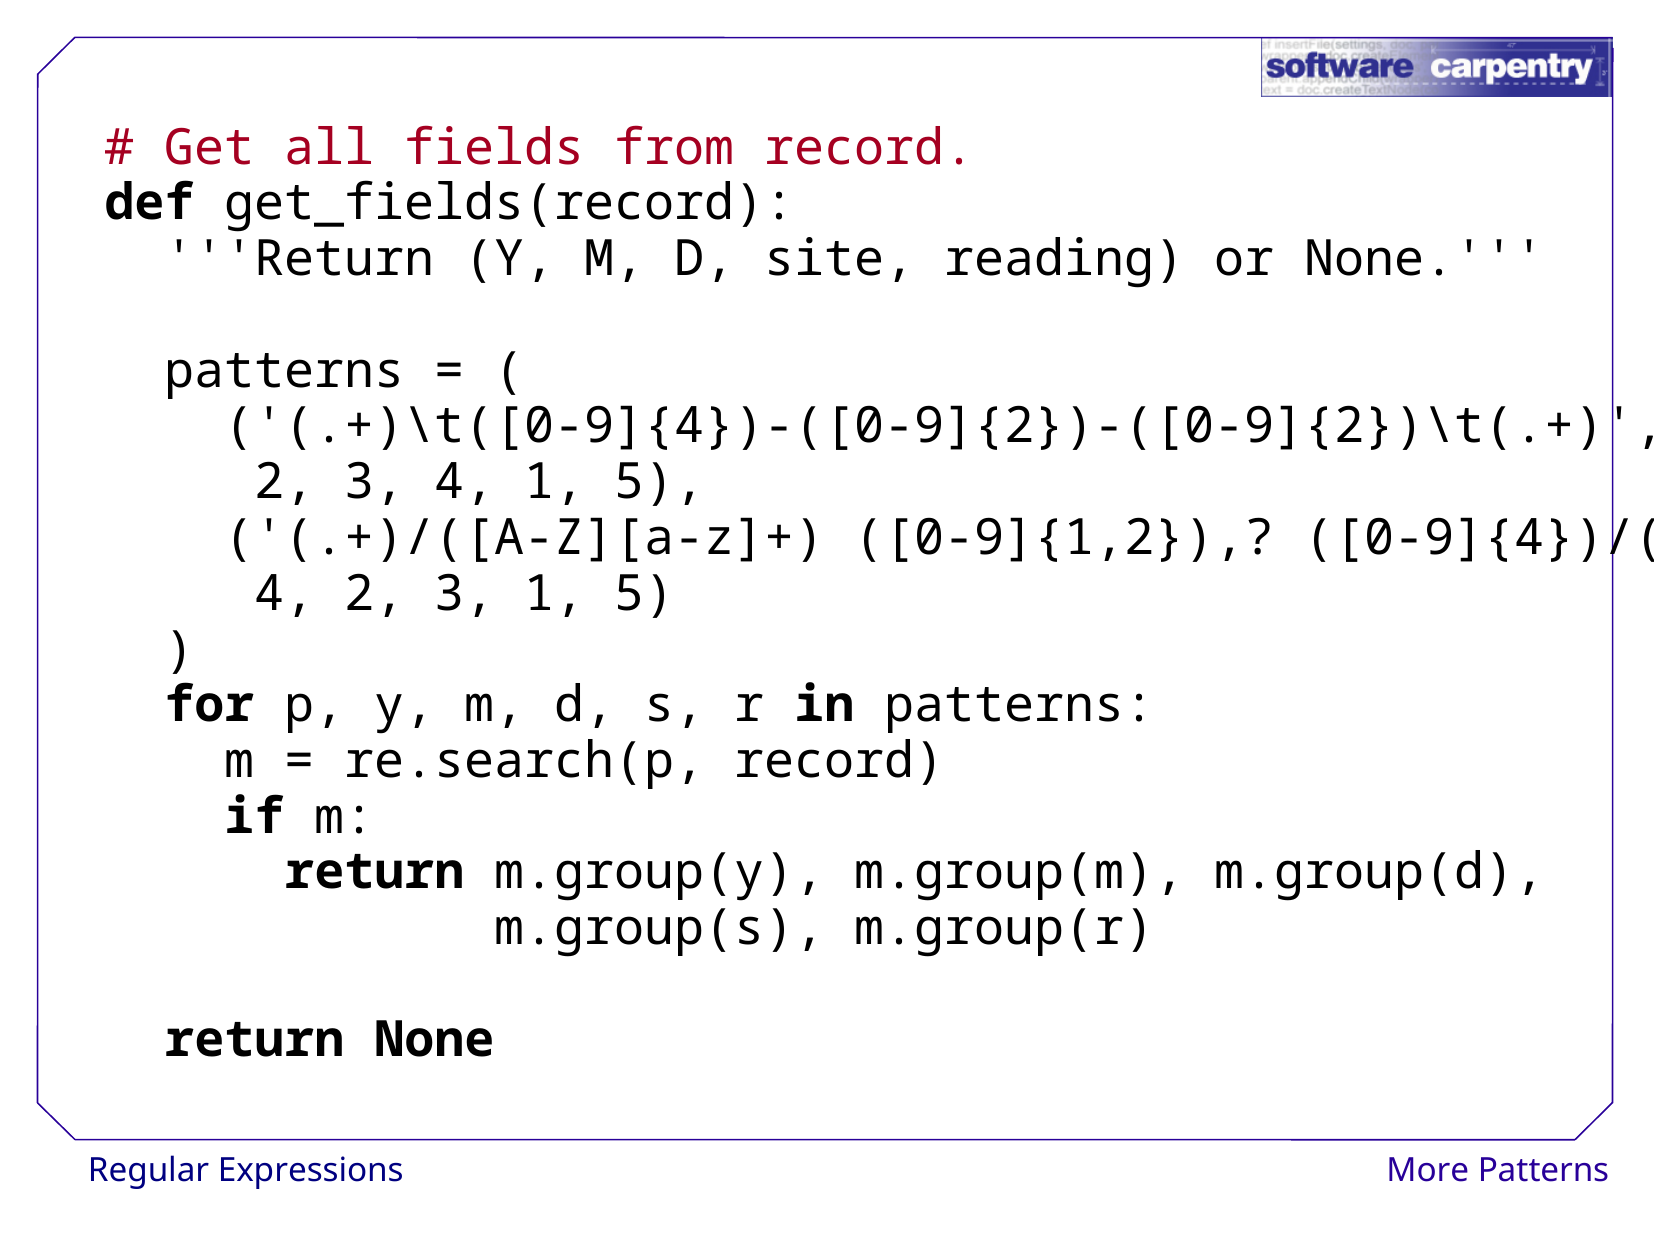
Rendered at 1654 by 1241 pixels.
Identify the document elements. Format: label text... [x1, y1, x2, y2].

picture [1261, 39, 1613, 97]
text_box # Get all fields from record. def get_fields(record): '''Return (Y, M, D, site, reading) or None.''' patterns = ( ('(.+)\t([0-9]{4})-([0-9]{2})-([0-9]{2})\t(.+)', 2, 3, 4, 1, 5), ('(.+)/([A-Z][a-z]+) ([0-9]{1,2}),? ([0-9]{4})/(.+)', 4, 2, 3, 1, 5) ) for p, y, m, d, s, r in patterns: m = re.search(p, record) if m: return m.group(y), m.group(m), m.group(d), m.group(s), m.group(r) return None [89, 112, 1555, 1074]
